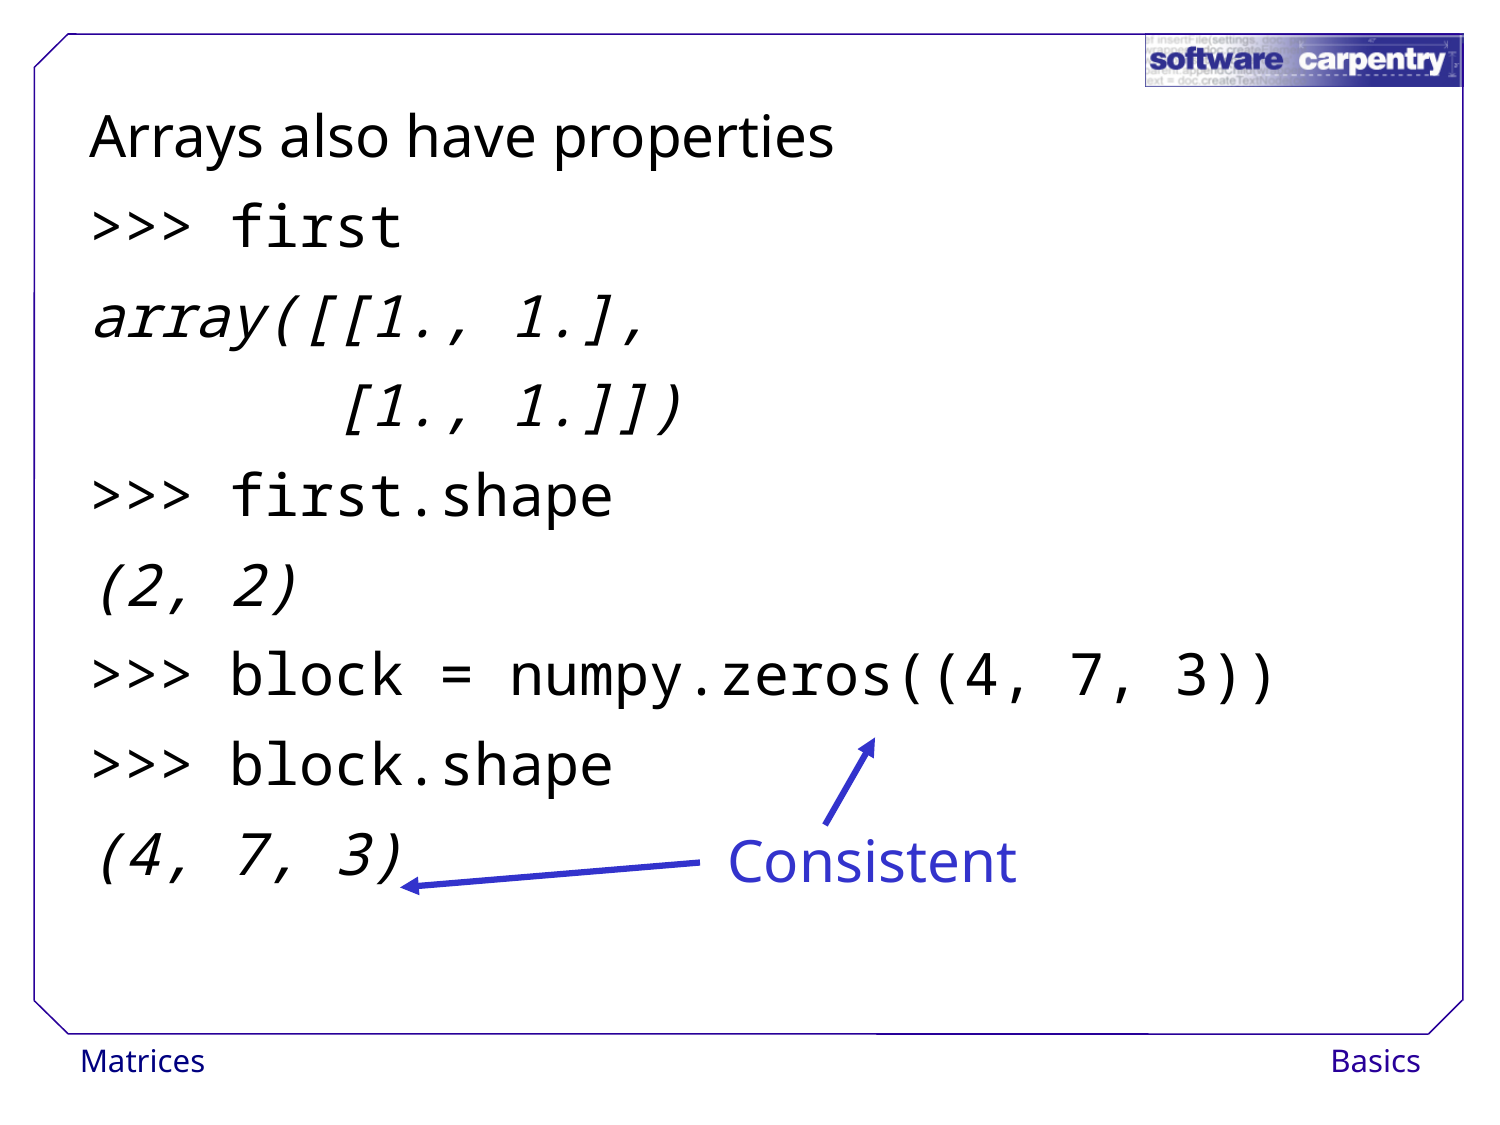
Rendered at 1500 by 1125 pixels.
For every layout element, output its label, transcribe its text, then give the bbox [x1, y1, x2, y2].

list Arrays also have properties >>> first array([[1., 1.], [1., 1.]]) >>> first.shape (2, 2) >>> block = numpy.zeros((4, 7, 3)) >>> block.shape (4, 7, 3) [75, 99, 1426, 1013]
picture [1145, 33, 1464, 87]
text_box Consistent [712, 825, 1238, 913]
